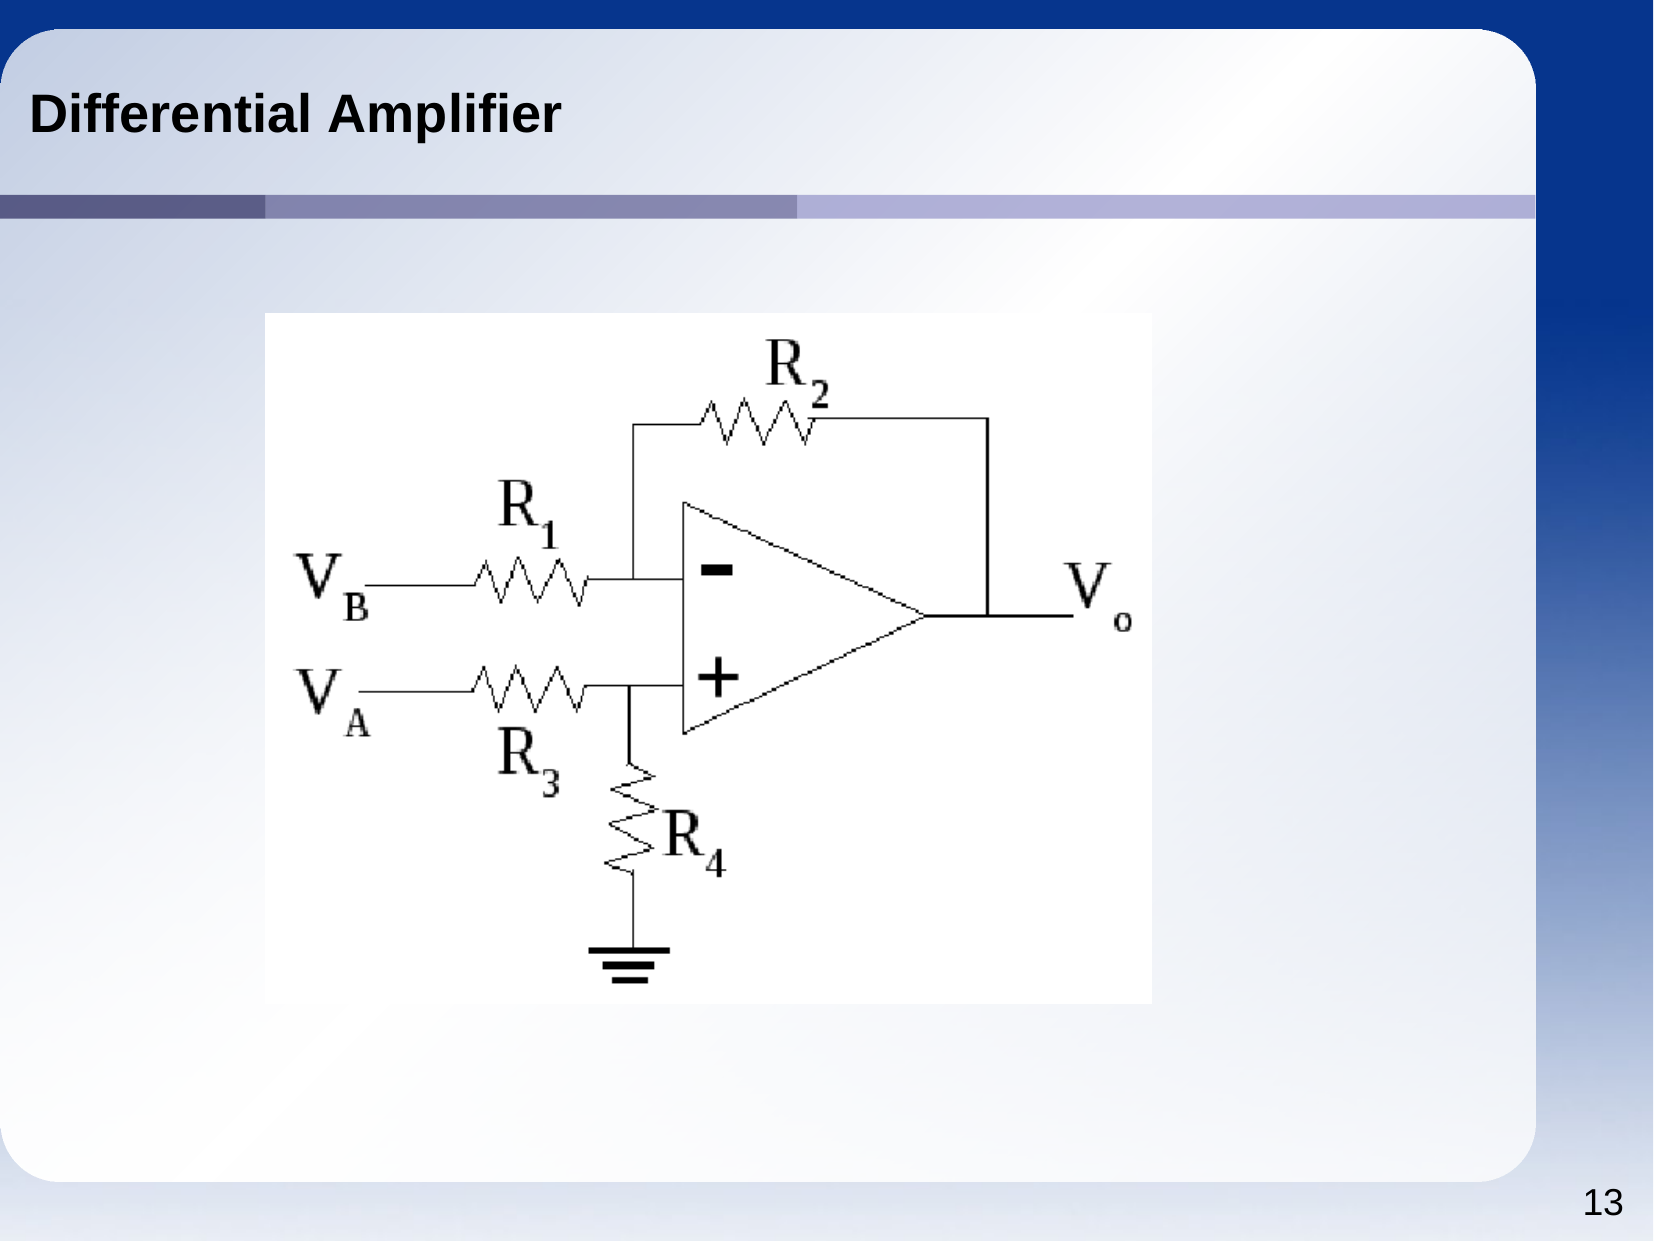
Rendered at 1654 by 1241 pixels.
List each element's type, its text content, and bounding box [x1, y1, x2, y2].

picture [265, 313, 1152, 1004]
title Differential Amplifier [29, 49, 1506, 178]
picture [0, 0, 1654, 1241]
